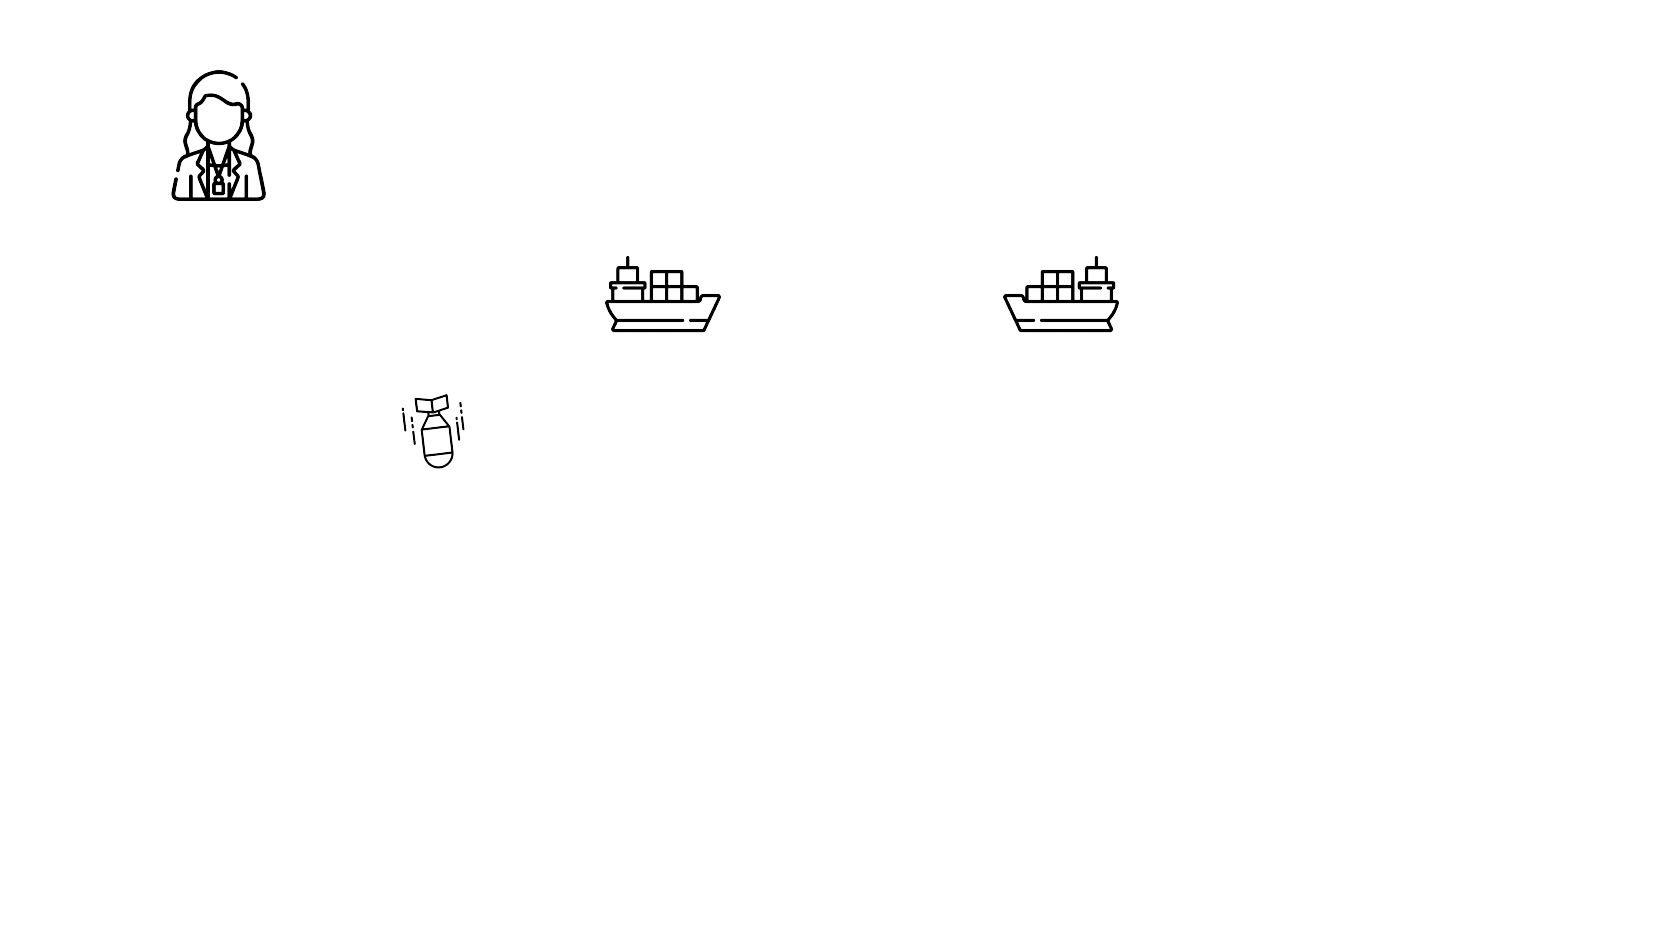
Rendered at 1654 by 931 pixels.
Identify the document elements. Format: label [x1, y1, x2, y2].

picture [380, 371, 488, 479]
picture [605, 236, 721, 352]
picture [1003, 236, 1119, 352]
picture [153, 70, 284, 201]
